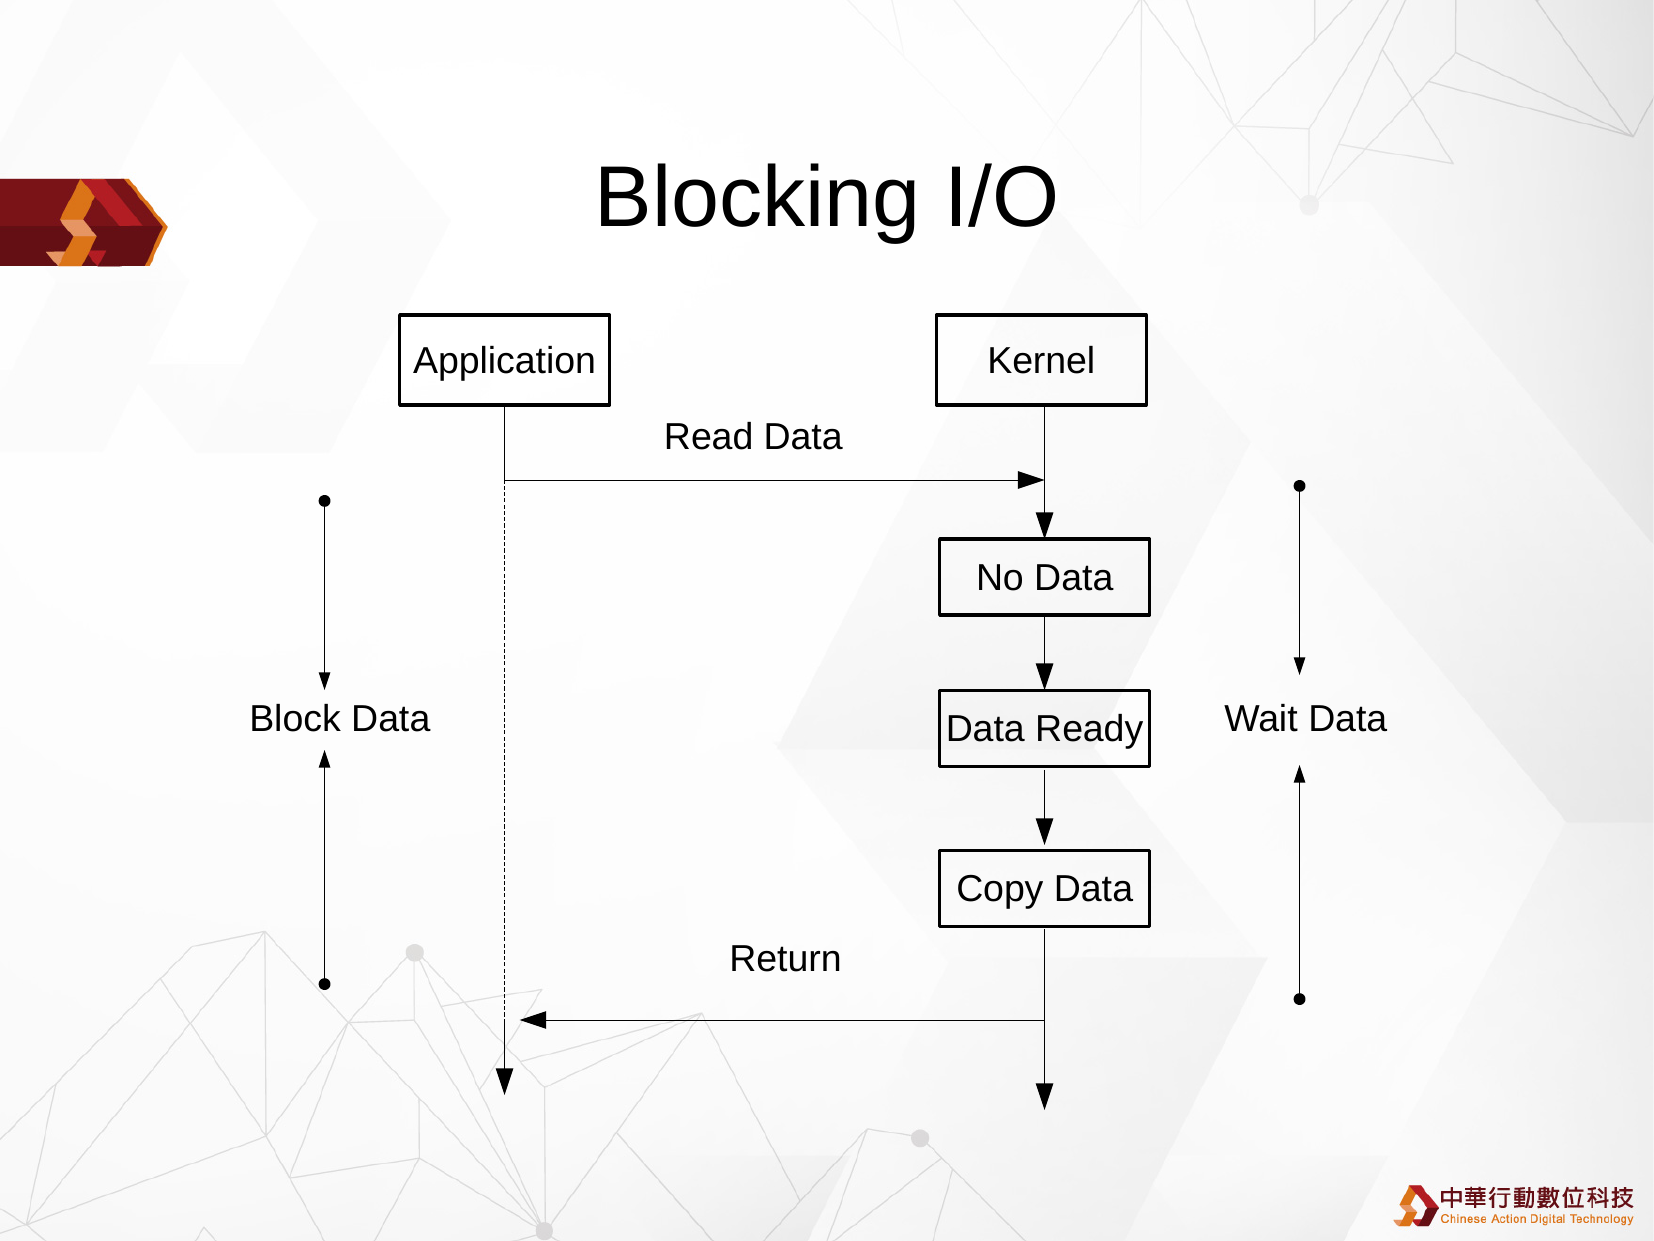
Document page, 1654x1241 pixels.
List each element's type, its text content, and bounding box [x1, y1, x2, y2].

picture [0, 0, 1654, 1241]
text_box Block Data [234, 690, 460, 751]
text_box Kernel [936, 315, 1147, 406]
text_box Read Data [649, 408, 920, 469]
text_box No Data [939, 538, 1150, 616]
text_box Application [399, 315, 610, 406]
title Blocking I/O [118, 112, 1506, 281]
text_box Data Ready [939, 690, 1150, 767]
text_box Copy Data [939, 850, 1150, 927]
text_box Wait Data [1209, 690, 1435, 751]
text_box Return [714, 930, 865, 991]
